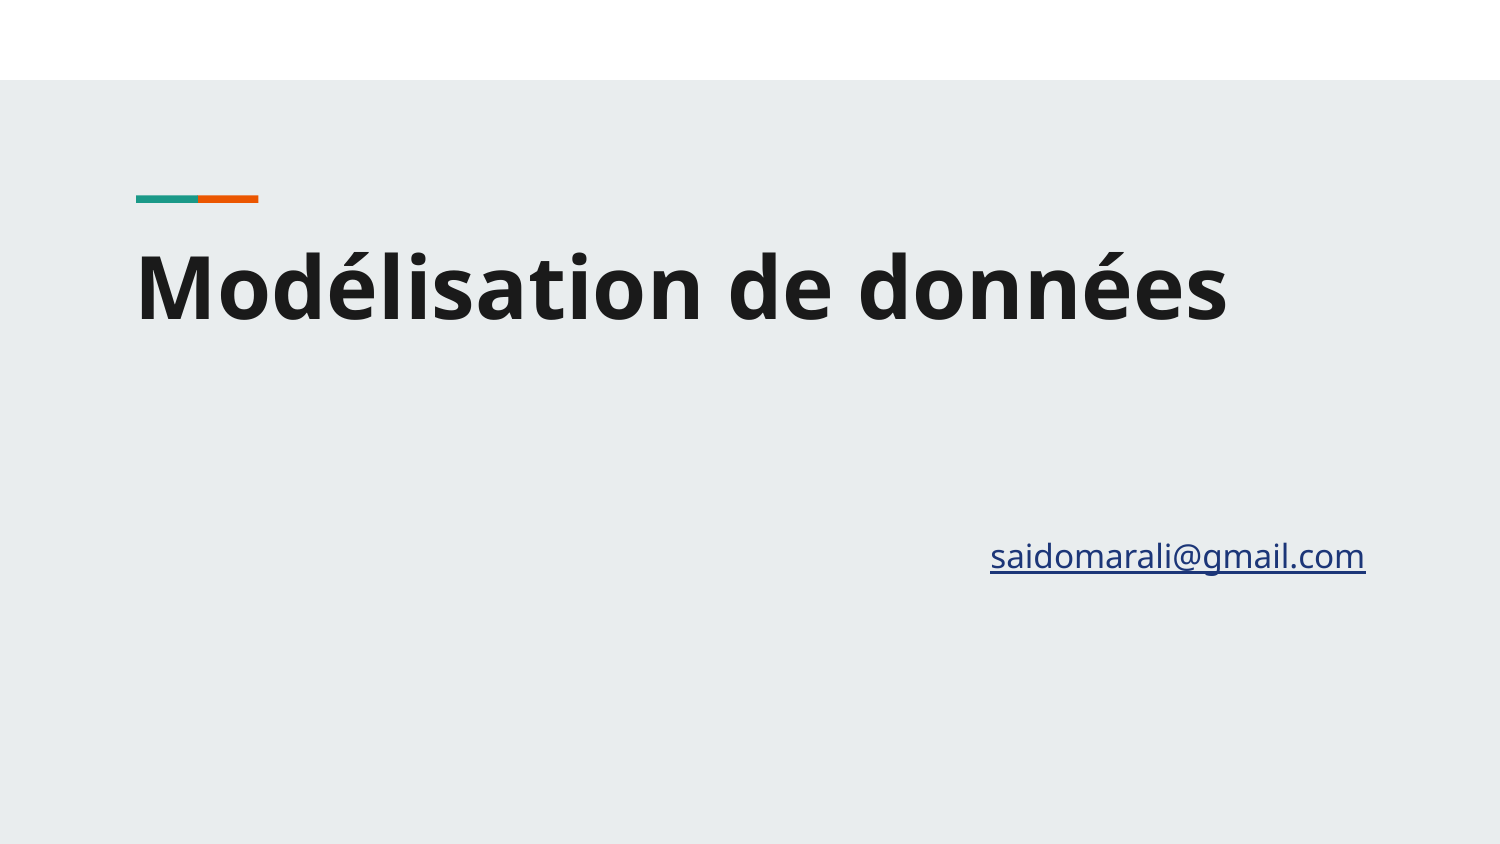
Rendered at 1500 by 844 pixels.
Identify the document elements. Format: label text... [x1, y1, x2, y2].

subtitle saidomarali@gmail.com [119, 520, 1381, 610]
title Modélisation de données [119, 216, 1381, 490]
